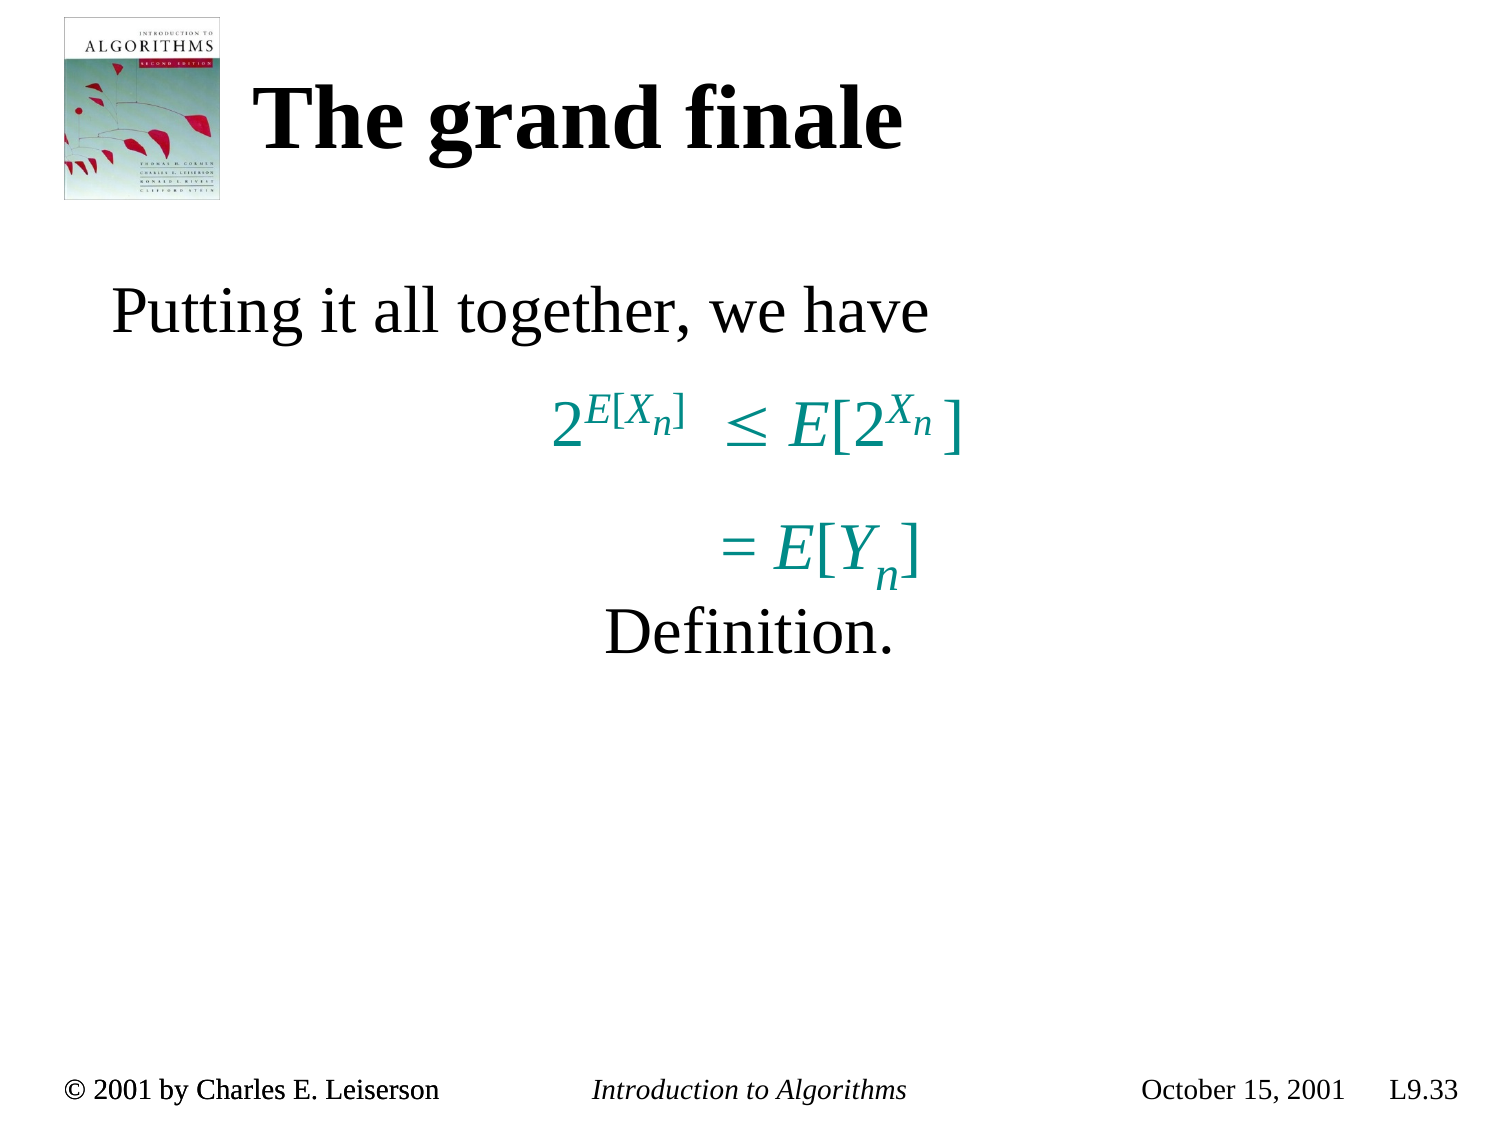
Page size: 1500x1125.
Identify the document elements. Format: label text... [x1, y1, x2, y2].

text_box The grand finale [237, 24, 1476, 213]
text_box Definition. [589, 587, 911, 676]
text_box Introduction to Algorithms [577, 1062, 923, 1113]
text_box 2E[Xn]  E[2Xn ] = E[Yn] [536, 373, 980, 598]
text_box Putting it all together, we have [96, 258, 948, 354]
text_box October 15, 2001 L9.<number> [1033, 1062, 1474, 1113]
picture [64, 17, 220, 200]
